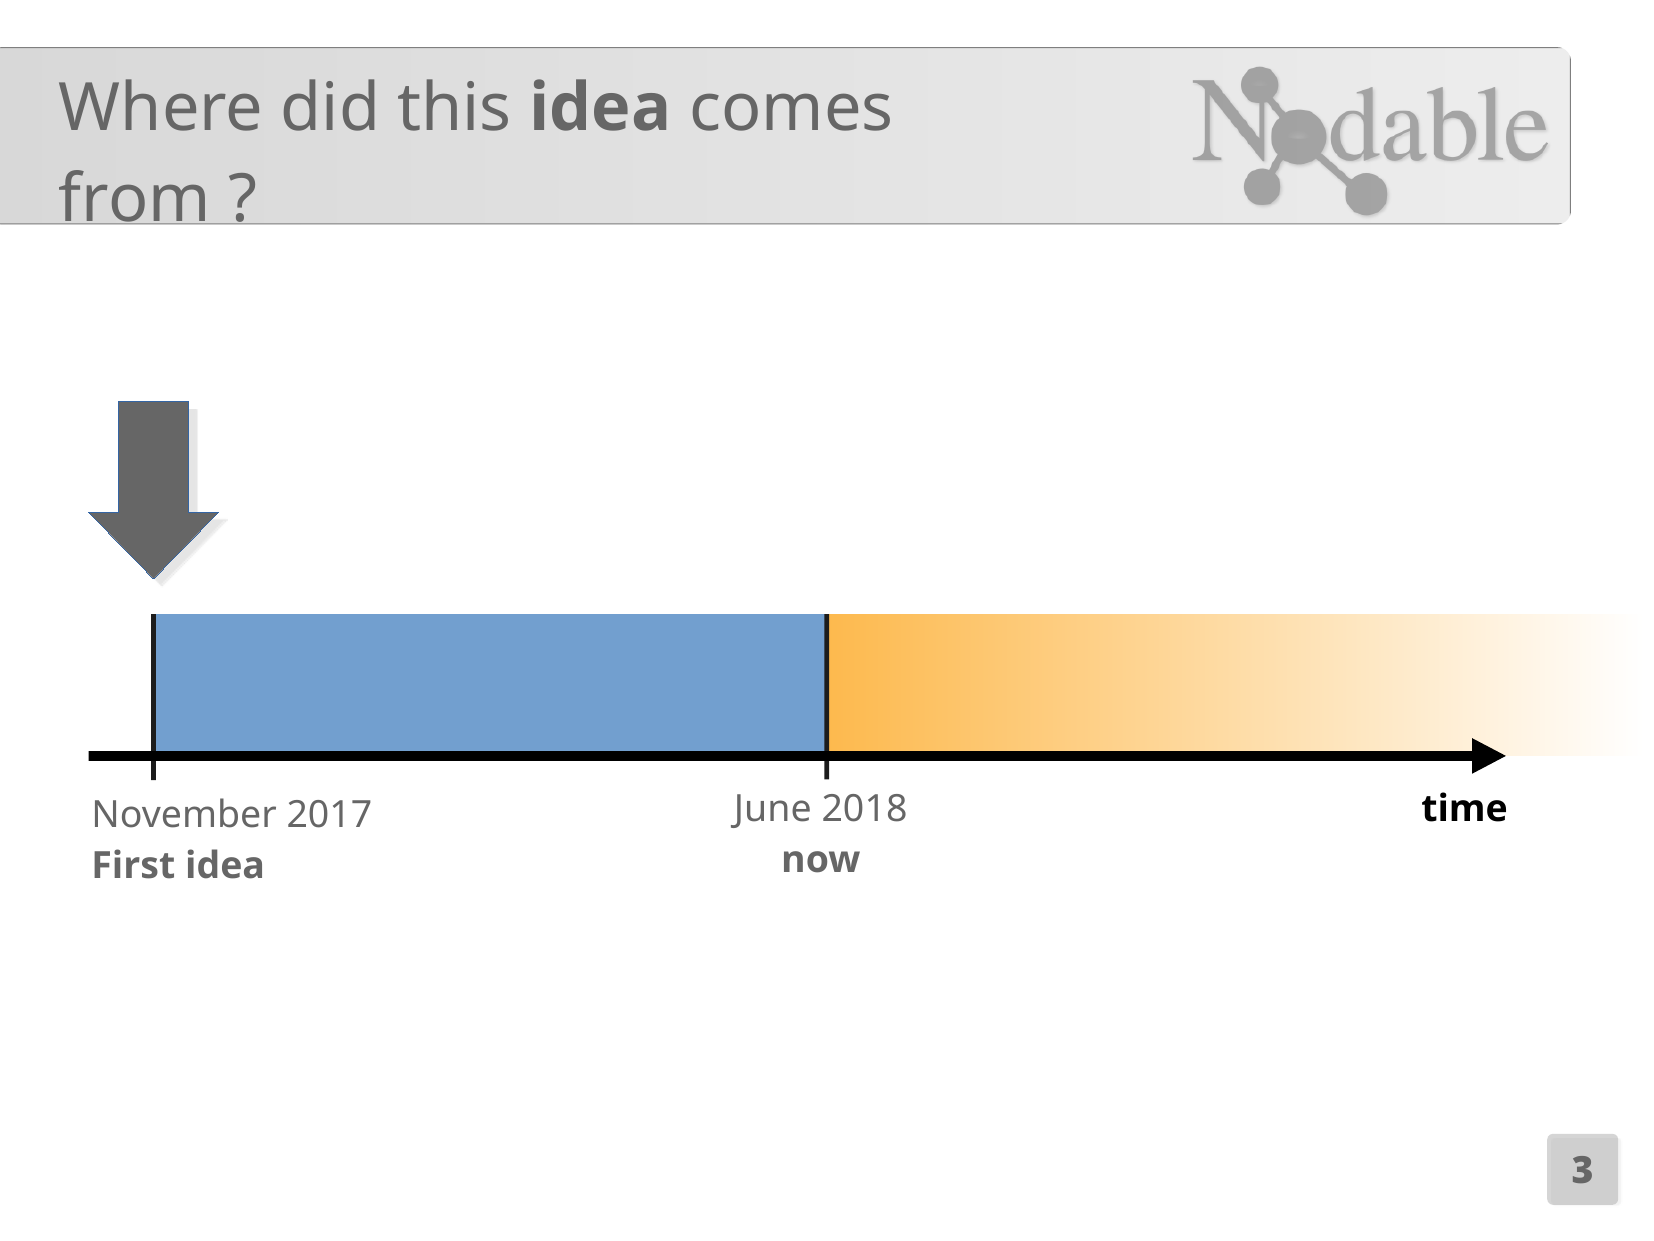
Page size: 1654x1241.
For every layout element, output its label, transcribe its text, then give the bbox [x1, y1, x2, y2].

text_box time [1381, 773, 1548, 852]
text_box [88, 401, 219, 579]
title Where did this idea comes from ? [59, 59, 1075, 207]
text_box November 2017 First idea [76, 780, 461, 926]
text_box [88, 614, 1642, 773]
text_box June 2018 now [685, 773, 957, 920]
